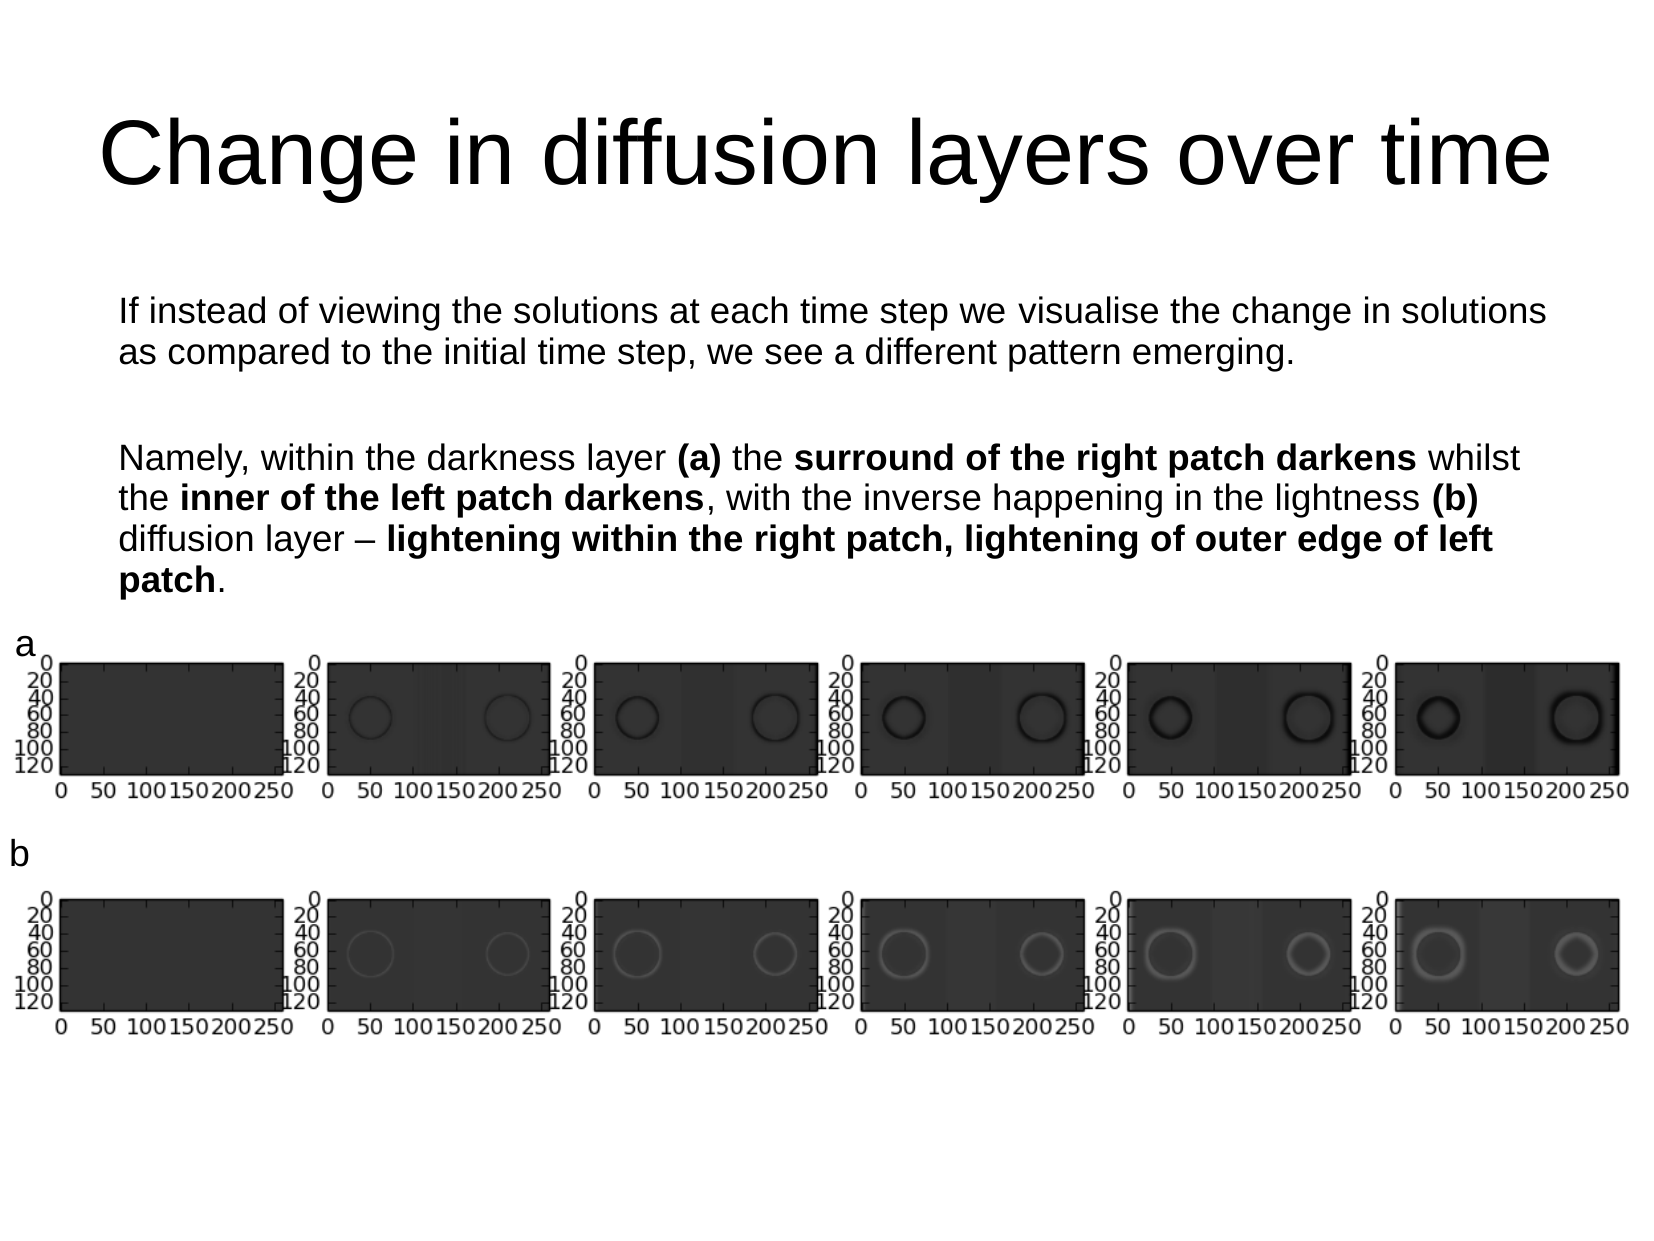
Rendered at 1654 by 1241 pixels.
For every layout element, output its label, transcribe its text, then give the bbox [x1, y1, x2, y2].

title Change in diffusion layers over time [82, 49, 1571, 257]
text_box a [0, 615, 51, 672]
text_box b [0, 825, 45, 888]
picture [0, 643, 1654, 1066]
list If instead of viewing the solutions at each time step we visualise the change in solutions as compared to the initial time step, we see a different pattern emerging. Namely, within the darkness layer (a) the surround of the right patch darkens whilst the inner of the left patch darkens, with the inverse happening in the lightness (b) diffusion layer – lightening within the right patch, lightening of outer edge of left patch. [90, 290, 1576, 616]
